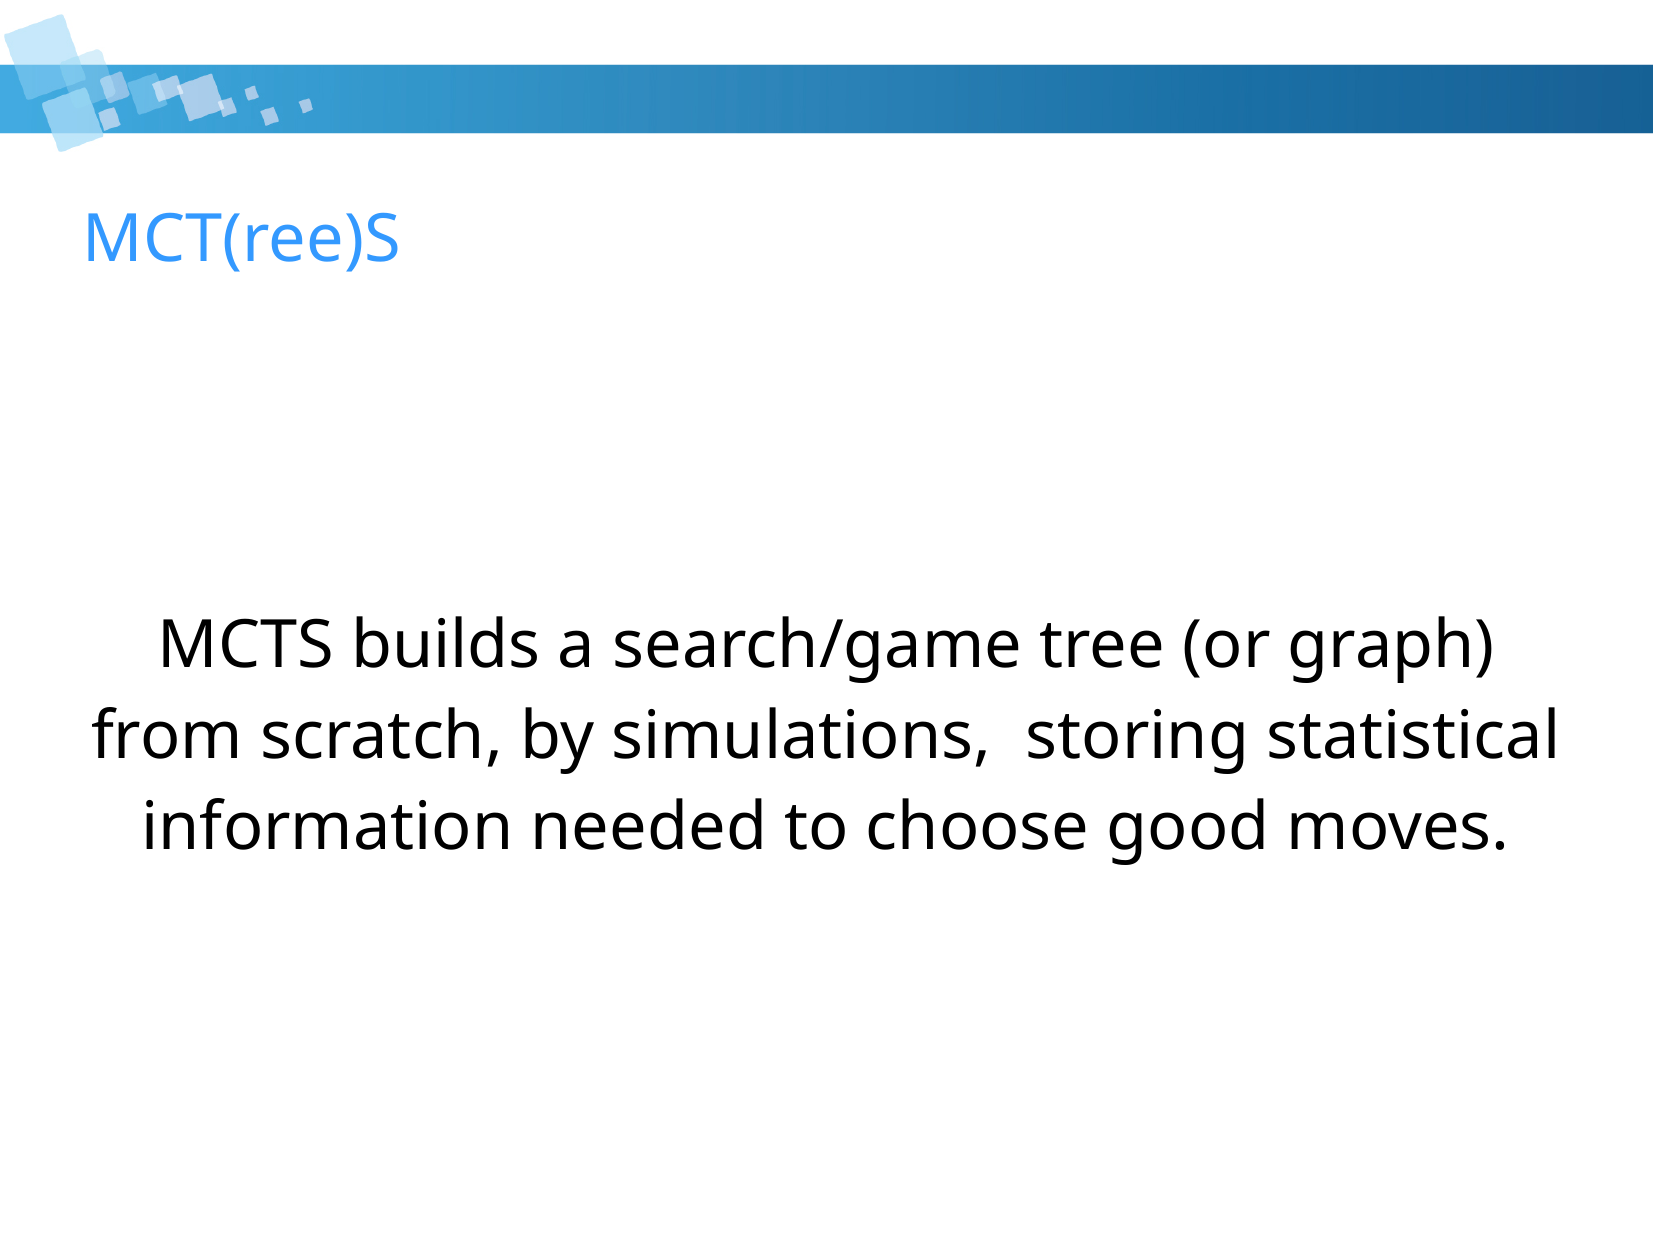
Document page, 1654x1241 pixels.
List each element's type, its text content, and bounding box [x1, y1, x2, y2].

picture [0, 0, 1653, 1238]
title MCT(ree)S [82, 132, 1571, 340]
subtitle MCTS builds a search/game tree (or graph) from scratch, by simulations, storing statistical information needed to choose good moves. [82, 372, 1571, 1093]
